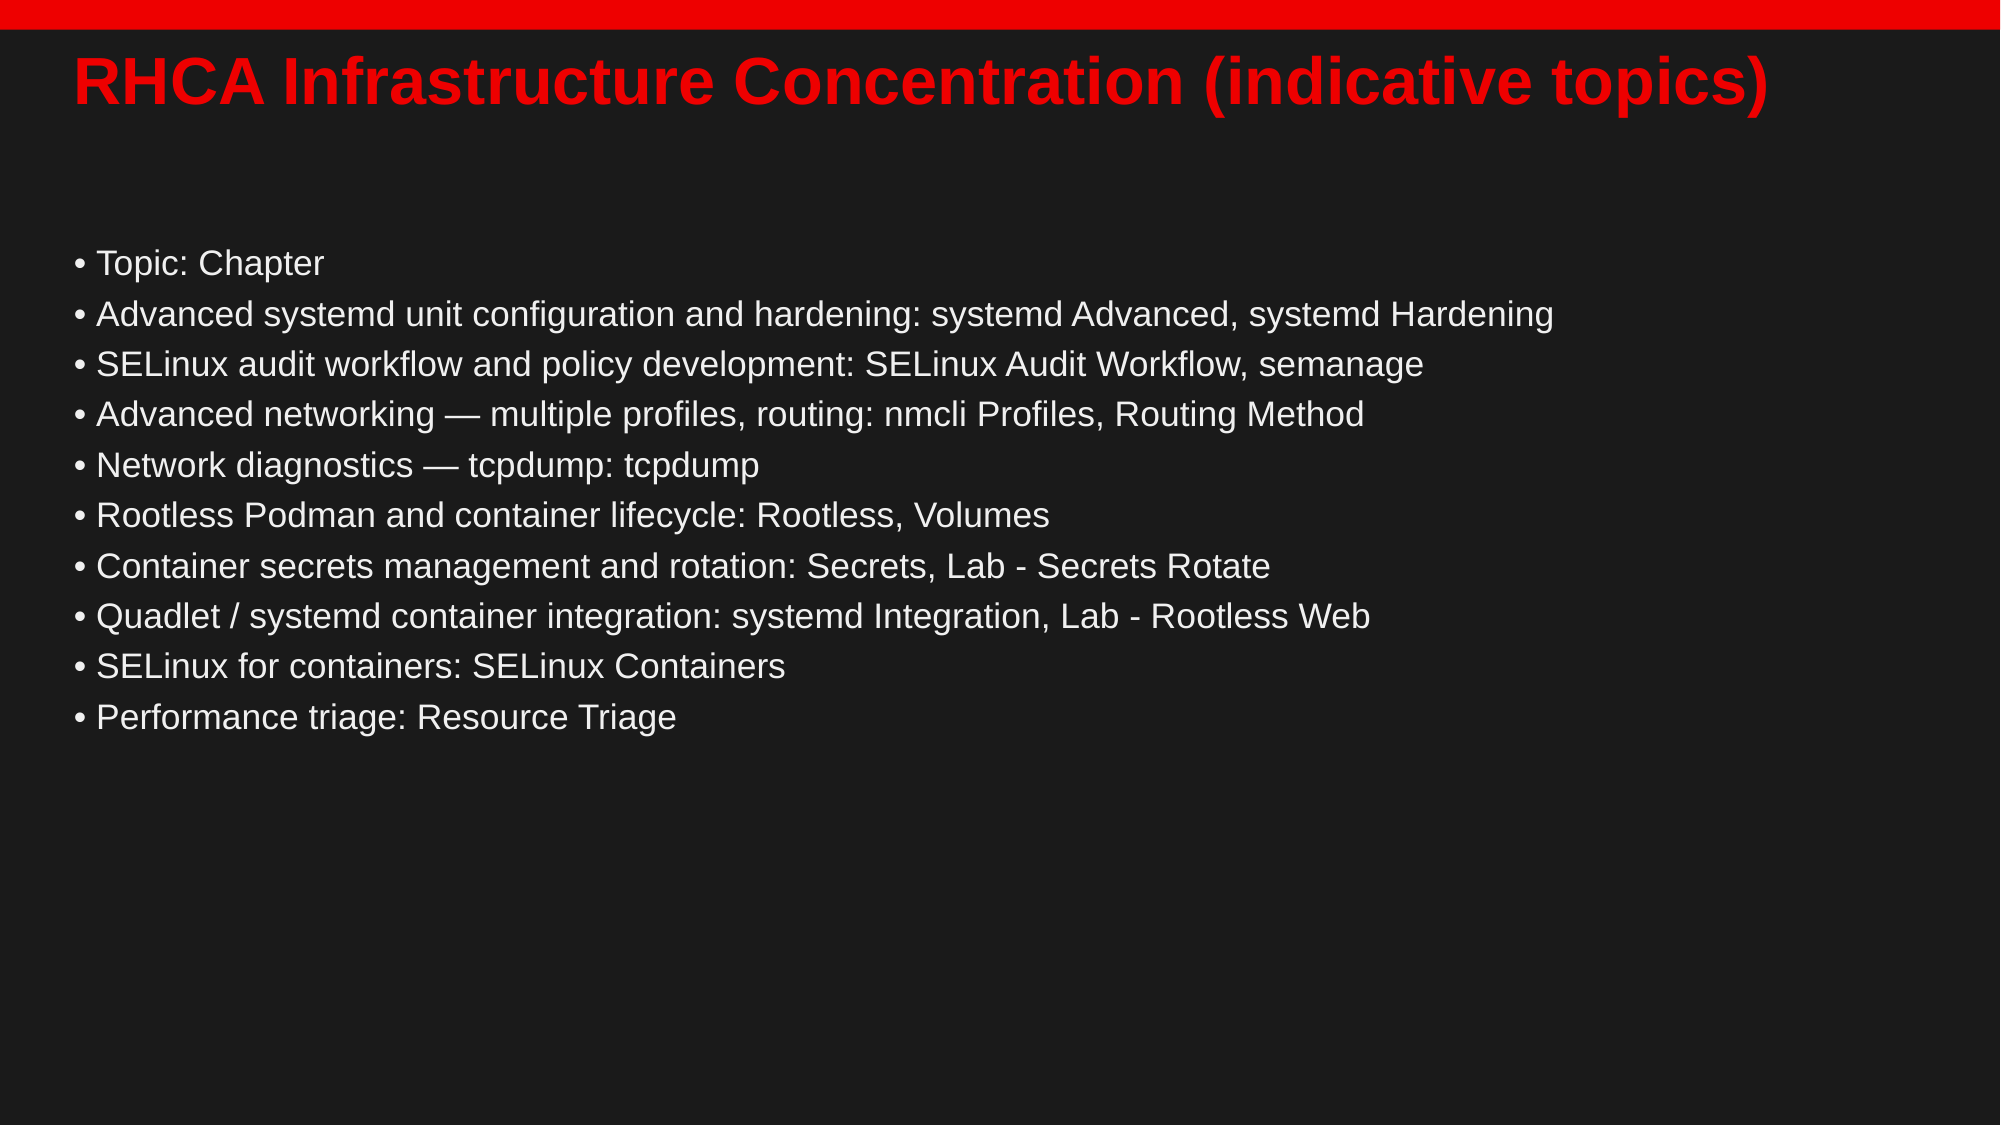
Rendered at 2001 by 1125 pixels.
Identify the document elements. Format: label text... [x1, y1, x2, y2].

text_box • Topic: Chapter • Advanced systemd unit configuration and hardening: systemd Advanced, systemd Hardening • SELinux audit workflow and policy development: SELinux Audit Workflow, semanage • Advanced networking — multiple profiles, routing: nmcli Profiles, Routing Method • Network diagnostics — tcpdump: tcpdump • Rootless Podman and container lifecycle: Rootless, Volumes • Container secrets management and rotation: Secrets, Lab - Secrets Rotate • Quadlet / systemd container integration: systemd Integration, Lab - Rootless Web • SELinux for containers: SELinux Containers • Performance triage: Resource Triage [59, 236, 1942, 1037]
text_box RHCA Infrastructure Concentration (indicative topics) [59, 36, 1942, 208]
text_box [0, 0, 2001, 30]
